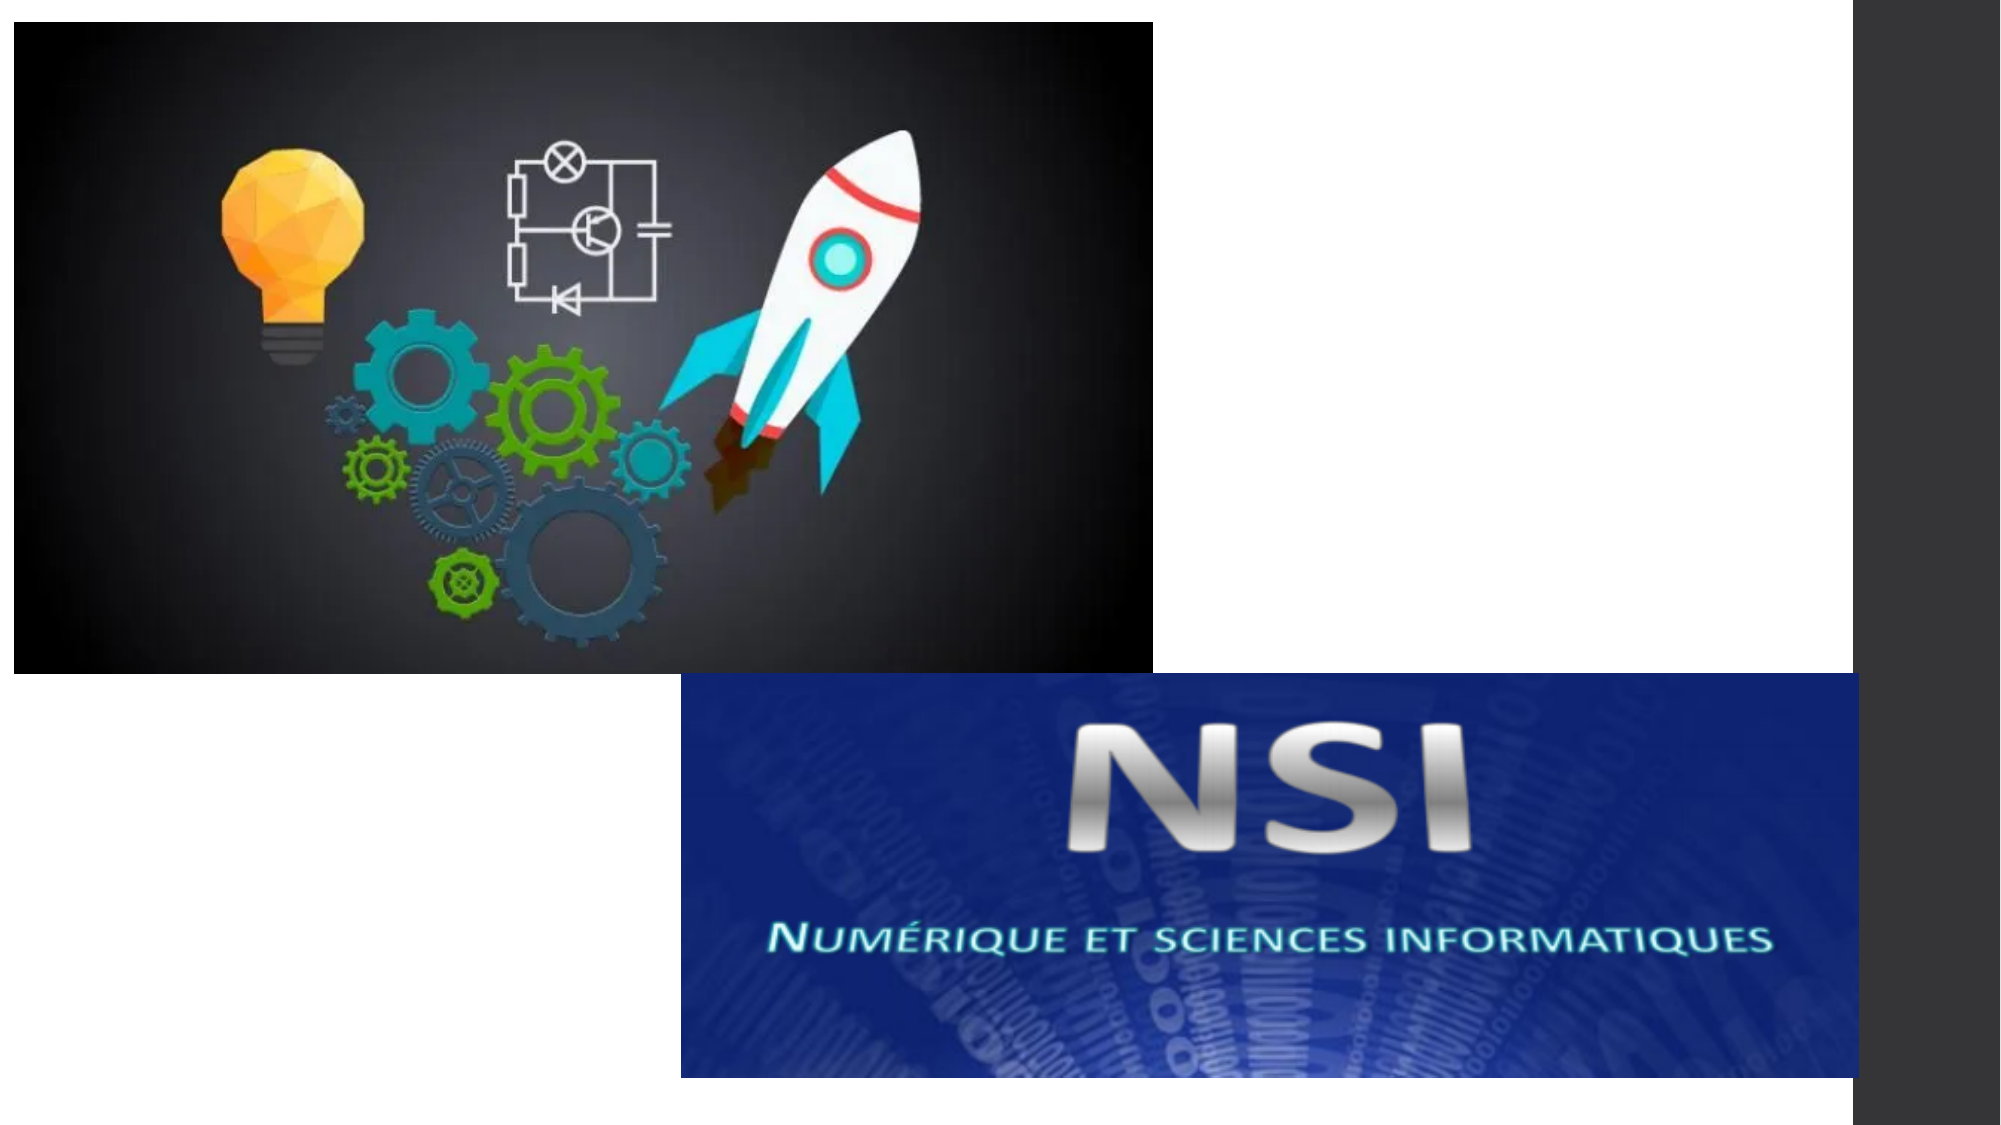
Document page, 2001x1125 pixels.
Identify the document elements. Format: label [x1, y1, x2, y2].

picture [14, 22, 1859, 1078]
